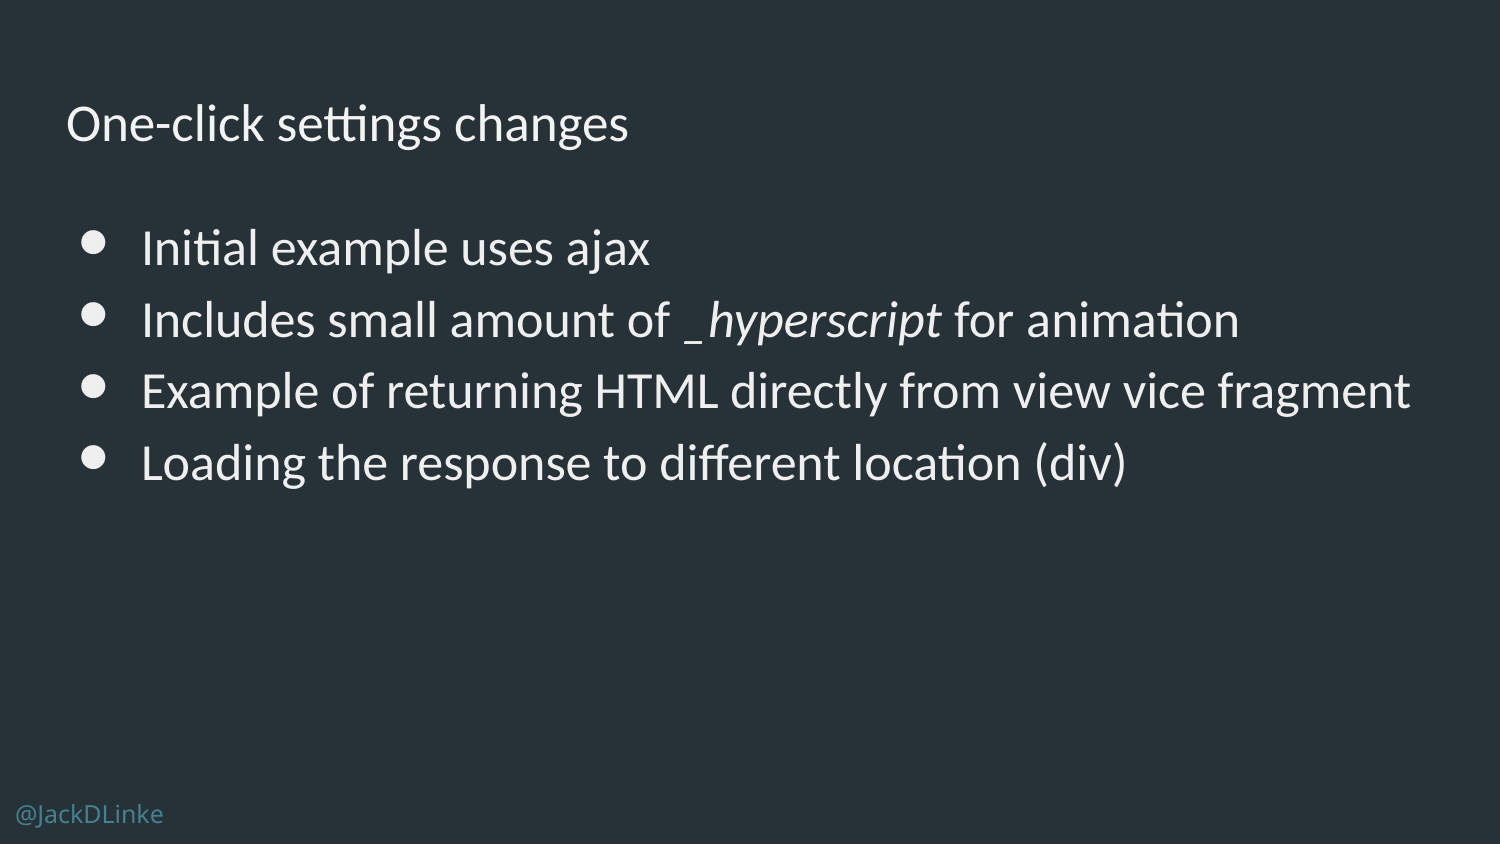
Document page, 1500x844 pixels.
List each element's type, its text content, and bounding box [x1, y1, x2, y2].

title One-click settings changes [51, 72, 1449, 167]
list Initial example uses ajax Includes small amount of _hyperscript for animation Example of returning HTML directly from view vice fragment Loading the response to different location (div) [51, 189, 1449, 750]
